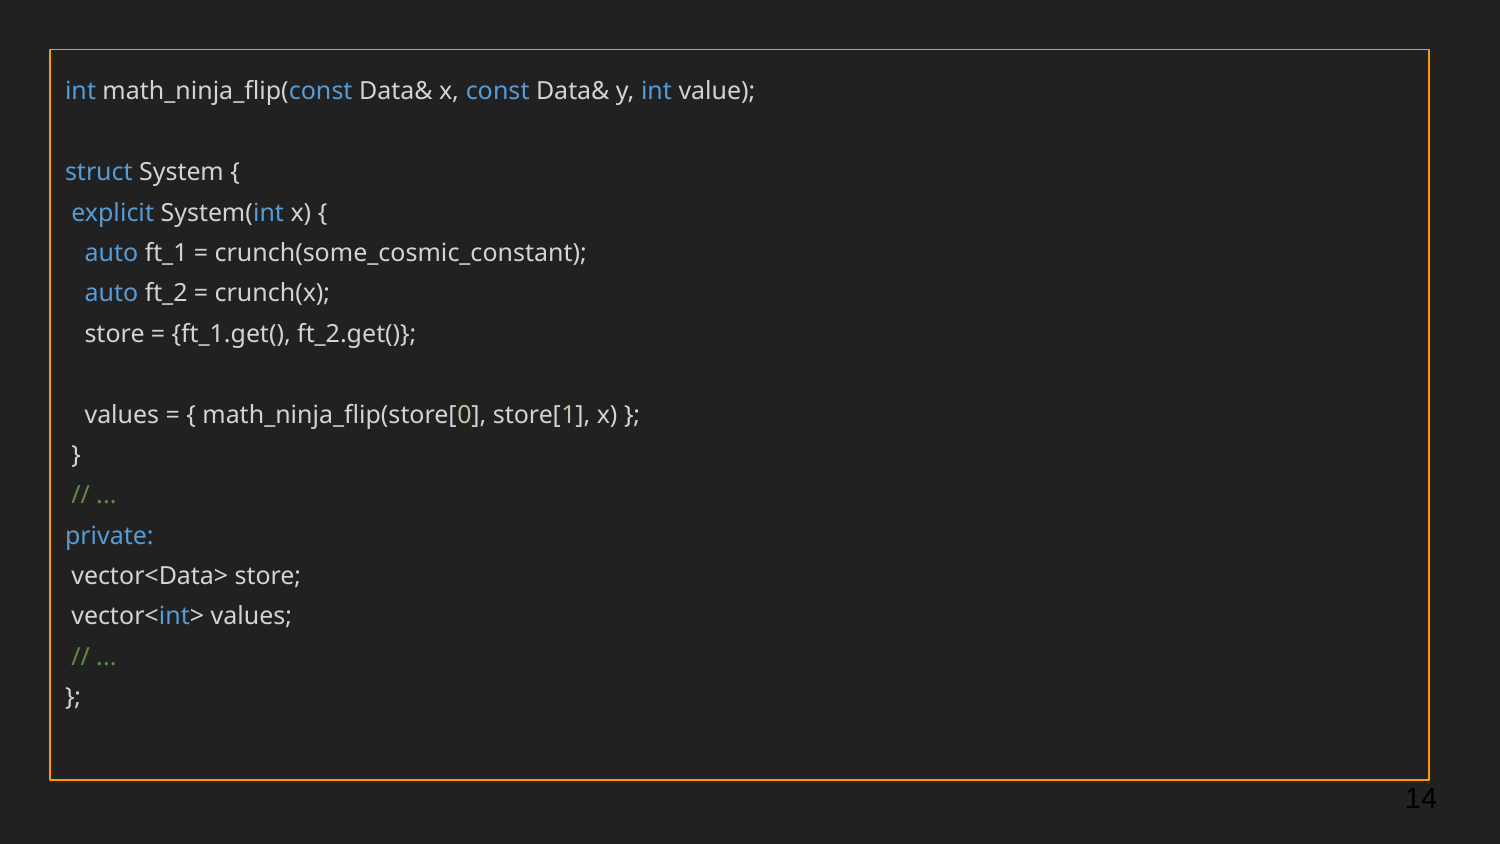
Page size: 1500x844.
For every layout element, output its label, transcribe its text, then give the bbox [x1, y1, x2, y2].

slide_number <number> [1389, 764, 1480, 830]
list int math_ninja_flip(const Data& x, const Data& y, int value); struct System { explicit System(int x) { auto ft_1 = crunch(some_cosmic_constant); auto ft_2 = crunch(x); store = {ft_1.get(), ft_2.get()}; values = { math_ninja_flip(store[0], store[1], x) }; } // ... private: vector<Data> store; vector<int> values; // ... }; [50, 49, 1430, 781]
